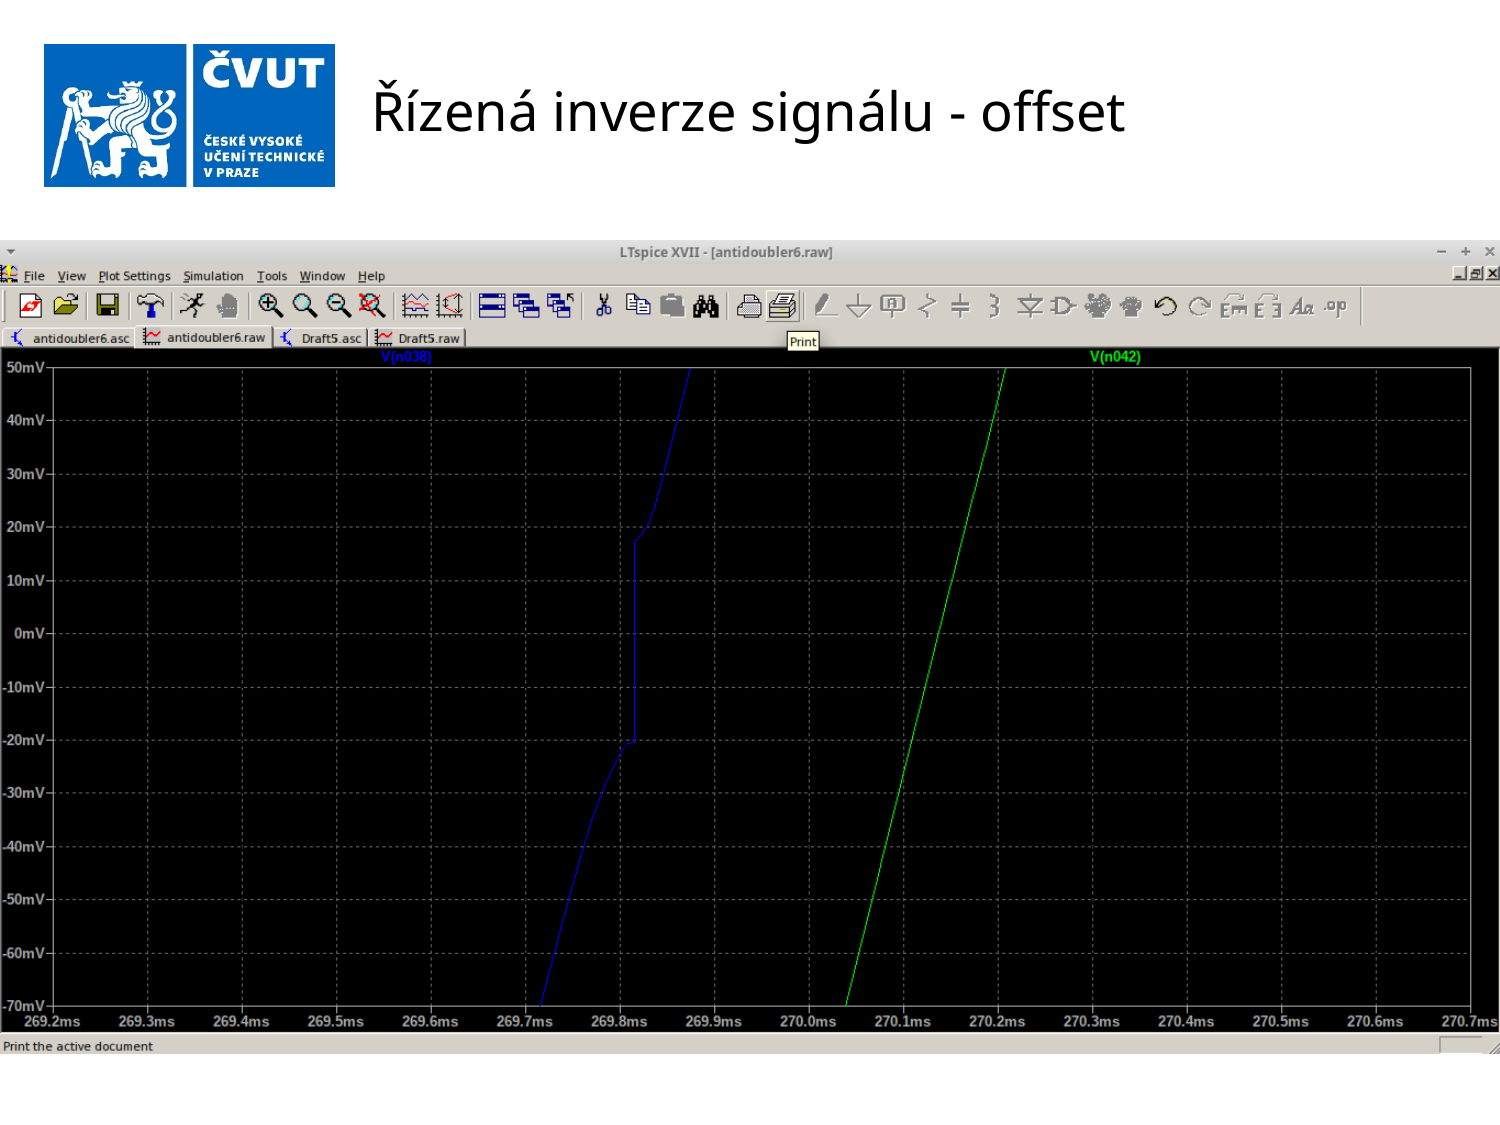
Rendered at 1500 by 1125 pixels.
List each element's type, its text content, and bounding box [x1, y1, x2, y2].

picture [0, 239, 1500, 1054]
title Řízená inverze signálu - offset [356, 76, 1500, 239]
picture [44, 44, 335, 187]
